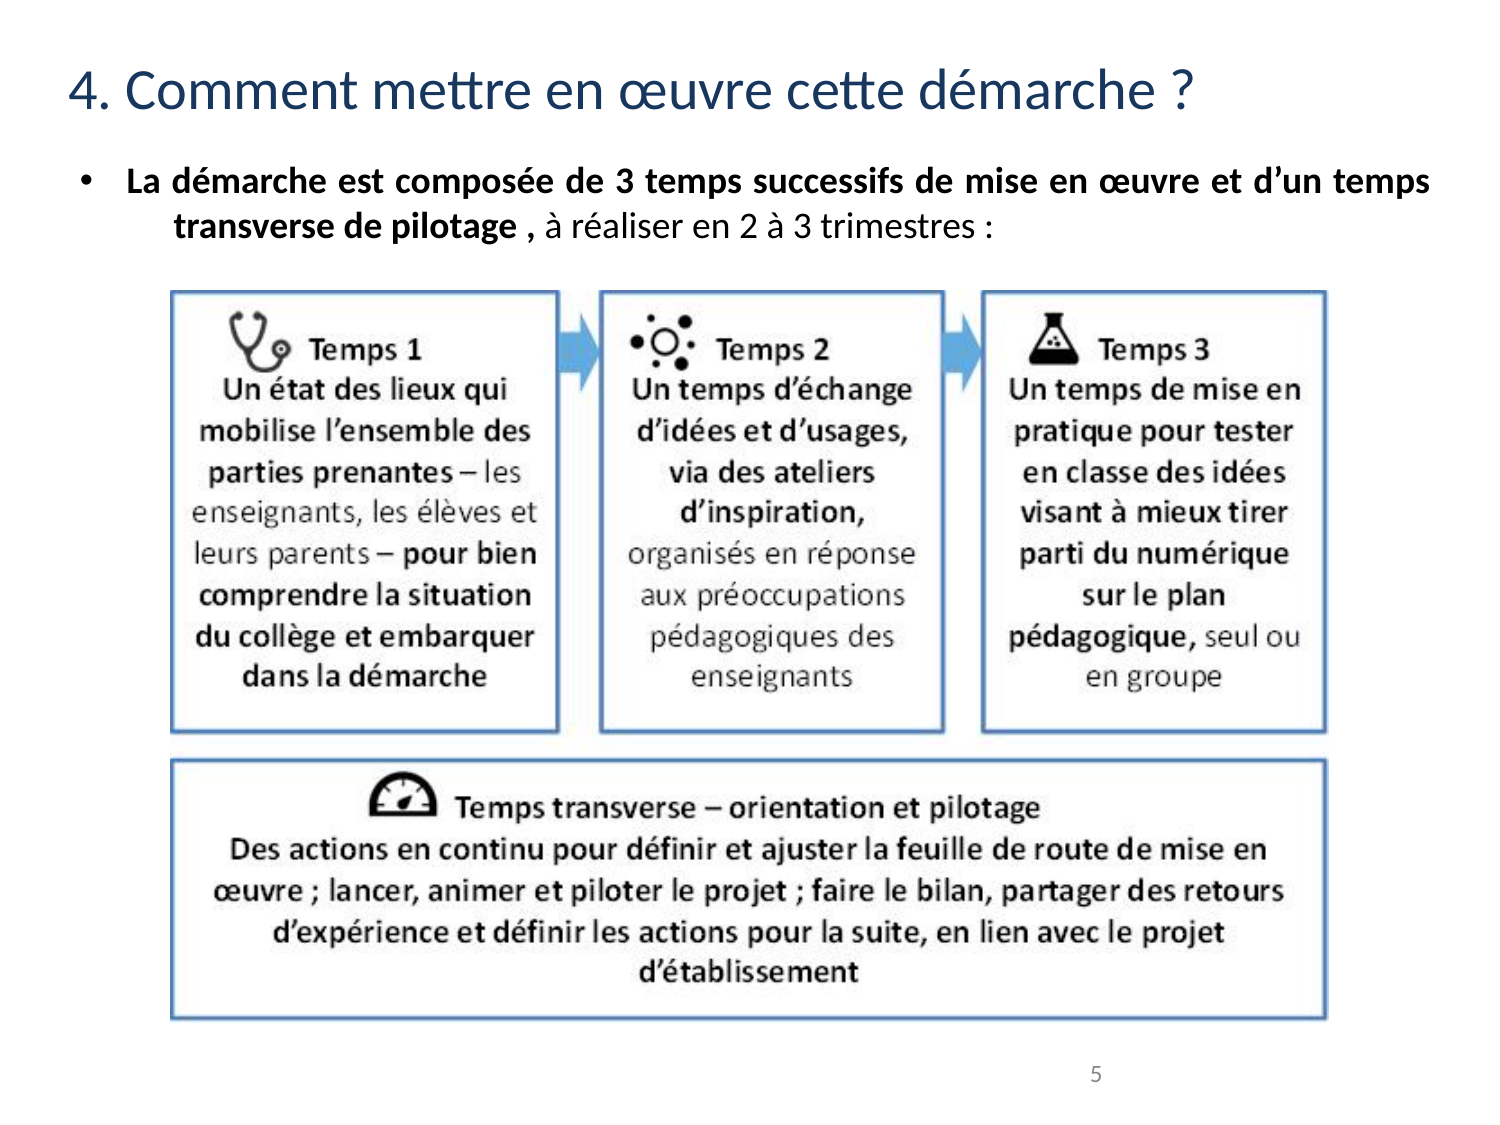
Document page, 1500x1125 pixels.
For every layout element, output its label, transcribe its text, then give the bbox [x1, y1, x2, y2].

title 4. Comment mettre en œuvre cette démarche ? [53, 38, 1459, 134]
picture [170, 290, 1329, 1024]
text_box 5 [1074, 1042, 1426, 1103]
text_box La démarche est composée de 3 temps successifs de mise en œuvre et d’un temps transverse de pilotage , à réaliser en 2 à 3 trimestres : [65, 149, 1447, 254]
